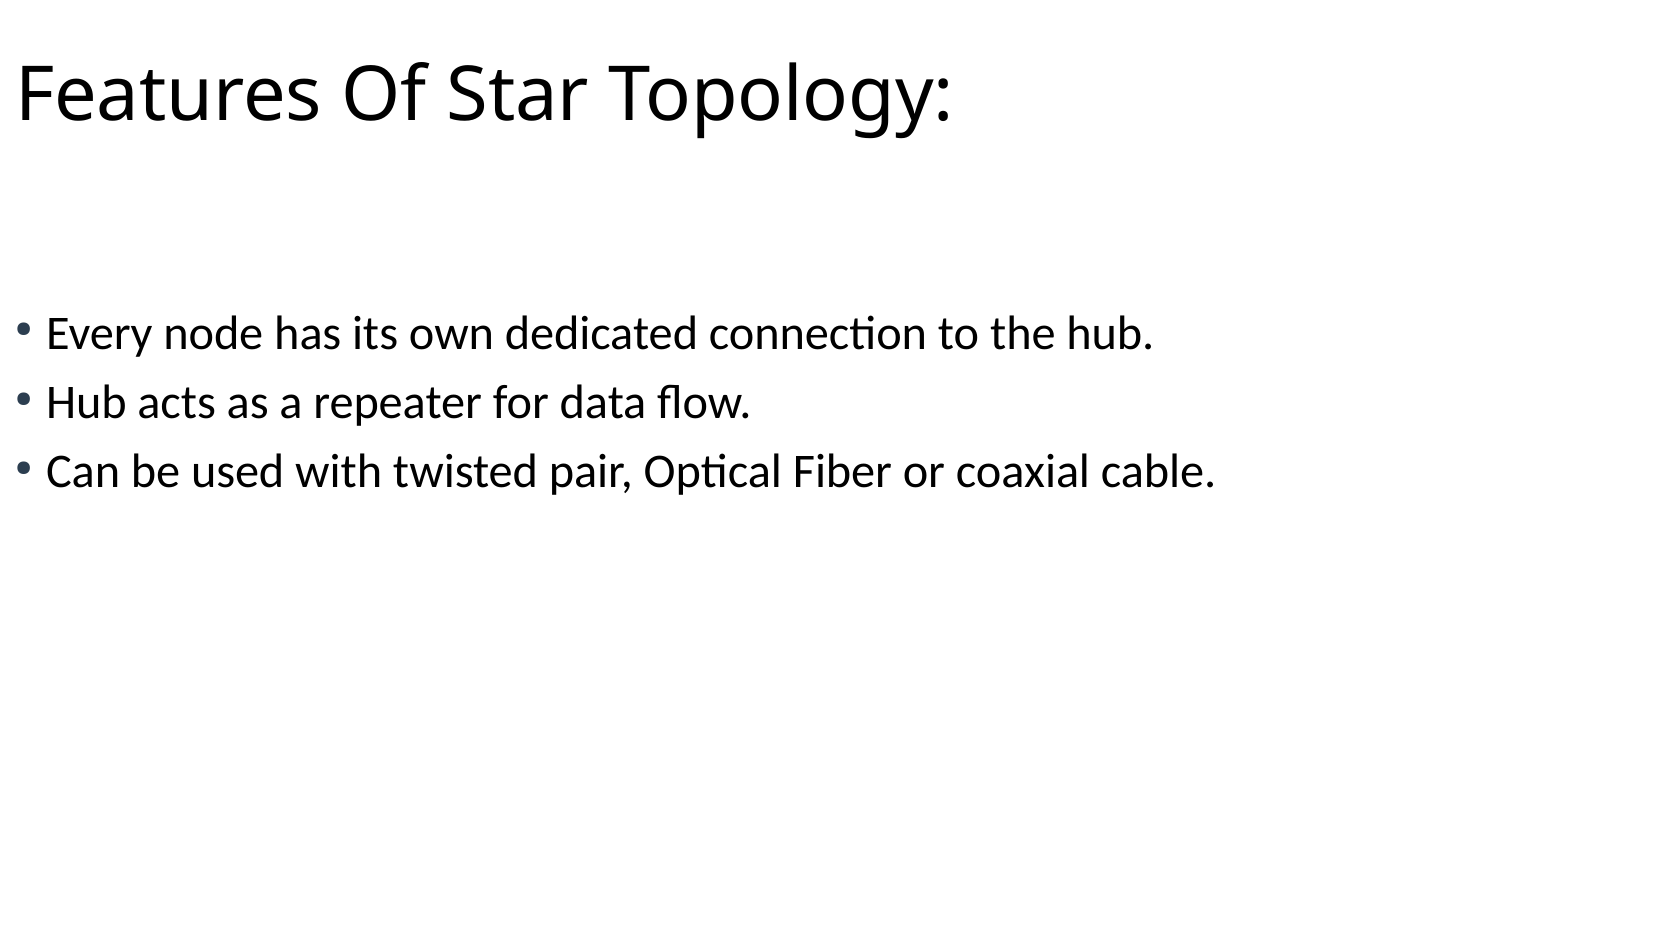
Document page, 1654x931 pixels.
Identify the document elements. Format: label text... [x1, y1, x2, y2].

list Every node has its own dedicated connection to the hub. Hub acts as a repeater for data flow. Can be used with twisted pair, Optical Fiber or coaxial cable. [0, 300, 1536, 695]
title Features Of Star Topology: [0, 36, 1536, 155]
